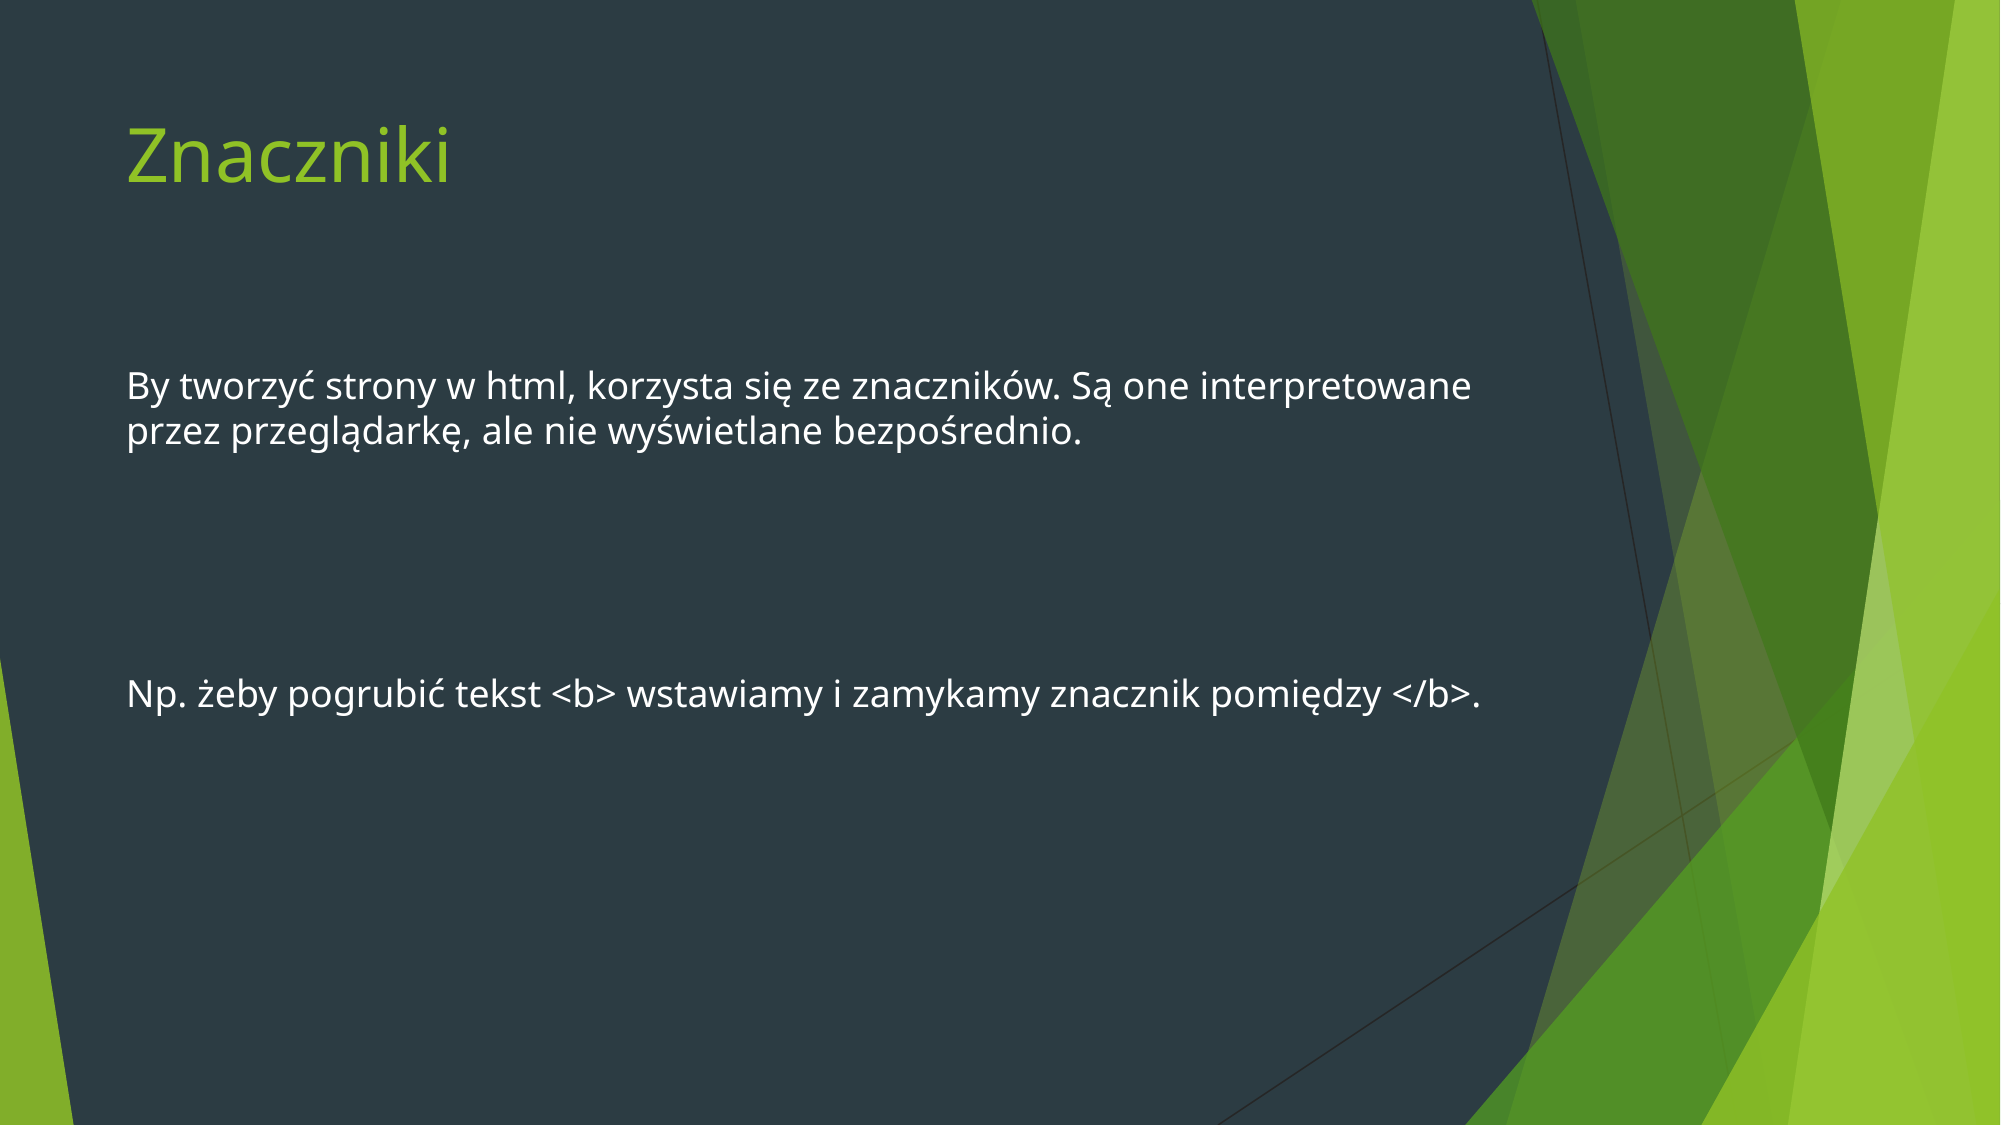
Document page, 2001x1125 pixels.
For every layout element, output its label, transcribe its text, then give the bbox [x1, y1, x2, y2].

title Znaczniki [111, 99, 1522, 317]
list By tworzyć strony w html, korzysta się ze znaczników. Są one interpretowane przez przeglądarkę, ale nie wyświetlane bezpośrednio. Np. żeby pogrubić tekst <b> wstawiamy i zamykamy znacznik pomiędzy </b>. [111, 354, 1522, 992]
